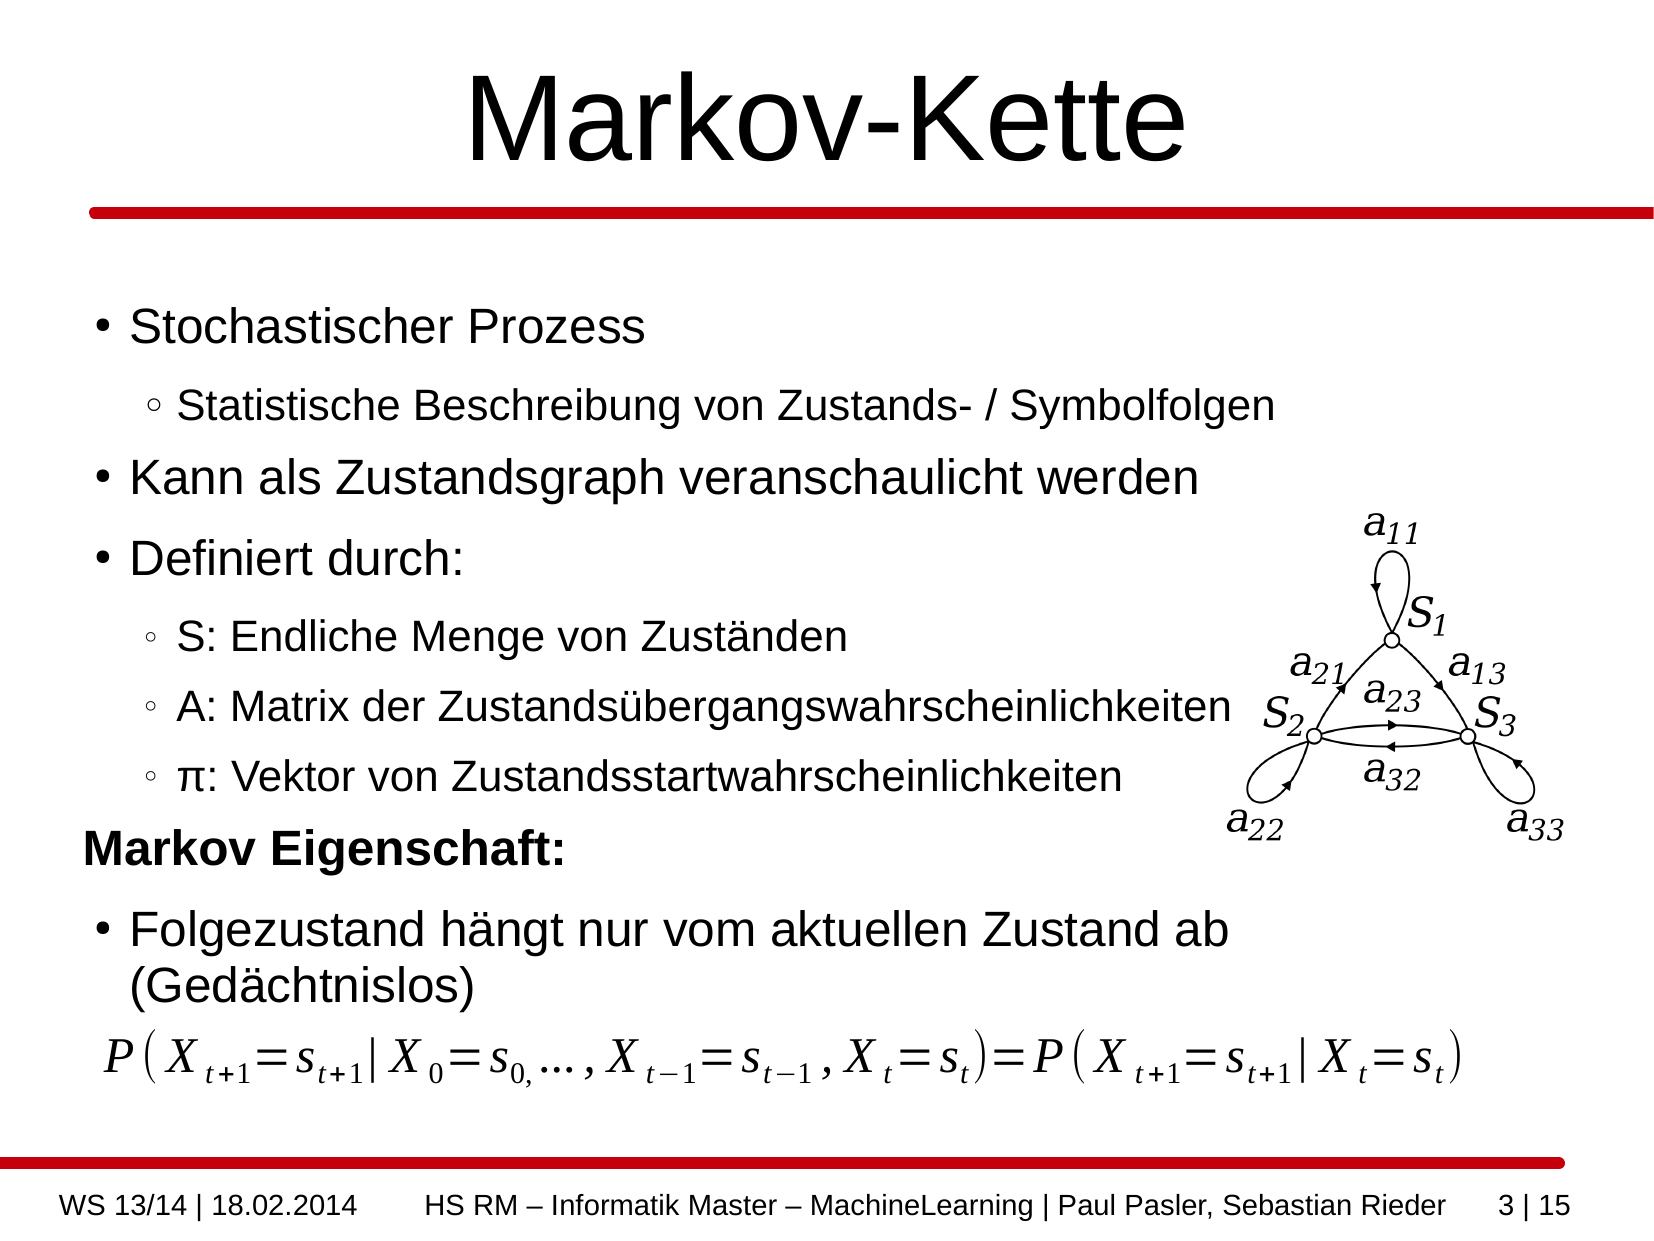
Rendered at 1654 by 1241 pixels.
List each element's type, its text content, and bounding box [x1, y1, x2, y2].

picture [1210, 500, 1571, 851]
list Stochastischer Prozess Statistische Beschreibung von Zustands- / Symbolfolgen Kann als Zustandsgraph veranschaulicht werden Definiert durch: S: Endliche Menge von Zuständen A: Matrix der Zustandsübergangswahrscheinlichkeiten π: Vektor von Zustandsstartwahrscheinlichkeiten Markov Eigenschaft: Folgezustand hängt nur vom aktuellen Zustand ab (Gedächtnislos) [82, 299, 1571, 1019]
chart [94, 1027, 1470, 1092]
title Markov-Kette [82, 47, 1571, 189]
